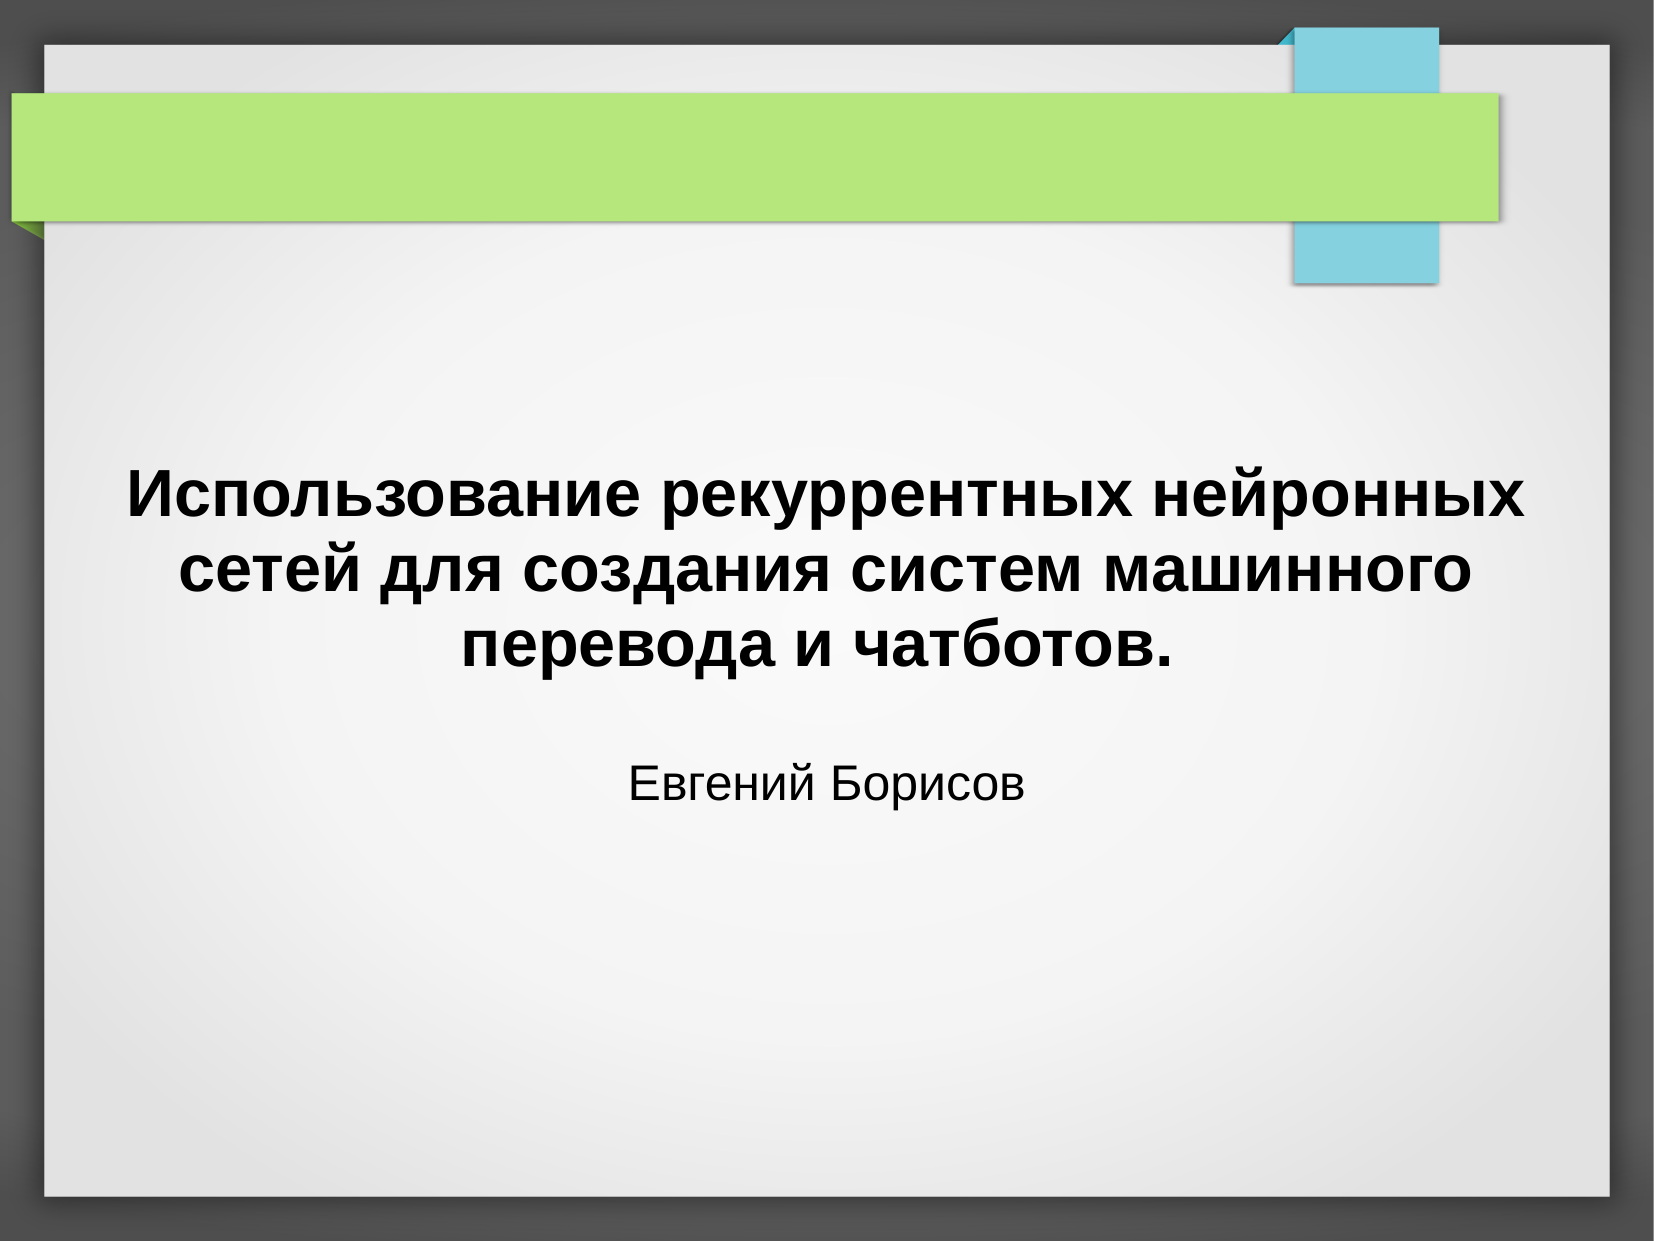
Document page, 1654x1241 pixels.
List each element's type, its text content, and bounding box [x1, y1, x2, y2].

picture [0, 0, 1654, 1241]
subtitle Использование рекуррентных нейронных сетей для создания систем машинного перевода и чатботов. Евгений Борисов [82, 290, 1571, 1010]
